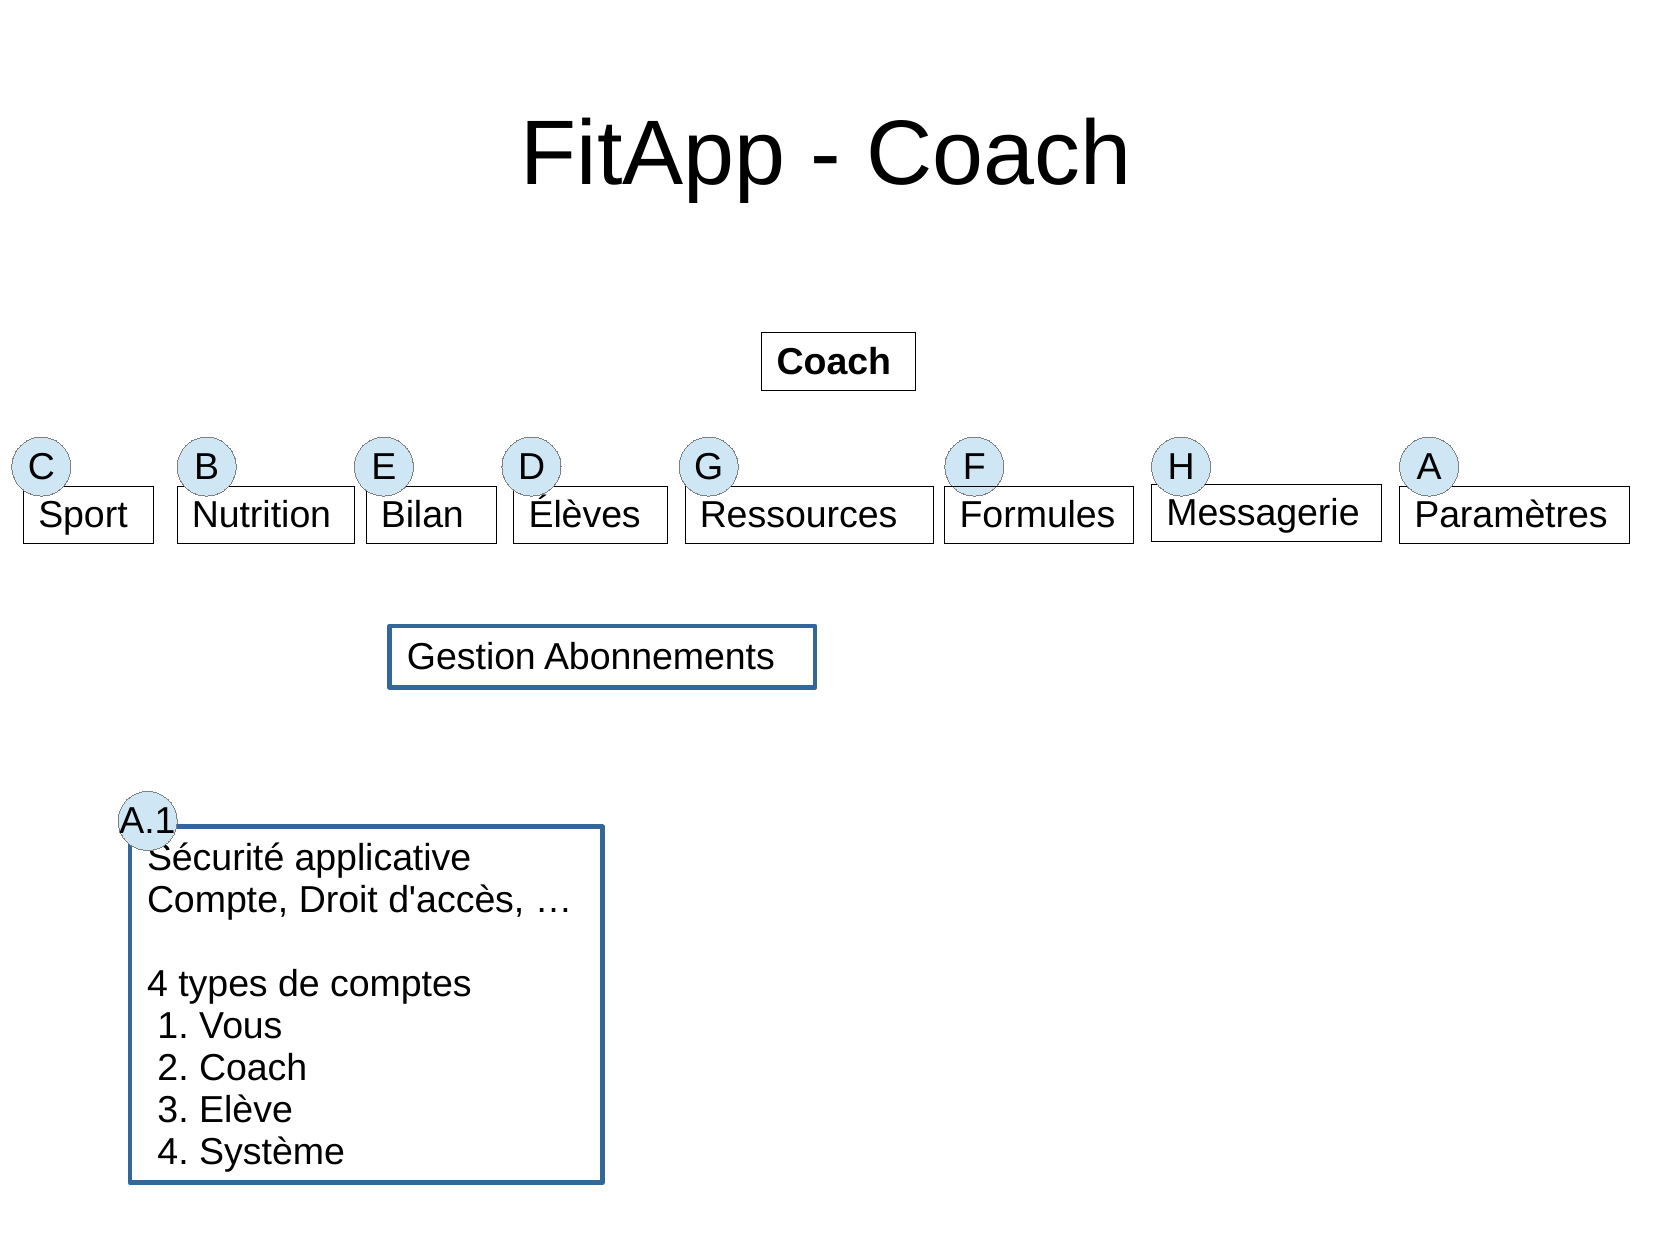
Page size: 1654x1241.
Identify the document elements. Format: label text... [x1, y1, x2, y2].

text_box F [944, 437, 1004, 486]
text_box A [1399, 437, 1459, 497]
text_box H [1151, 437, 1211, 497]
text_box Messagerie [1151, 484, 1382, 542]
text_box A.1 [127, 810, 136, 823]
text_box A.1 [118, 791, 178, 851]
text_box Paramètres [1399, 486, 1630, 544]
text_box D [501, 437, 562, 497]
text_box Nutrition [177, 486, 355, 544]
text_box B [177, 437, 237, 497]
text_box C [11, 437, 71, 497]
text_box Formules [944, 486, 1134, 544]
text_box Sécurité applicative Compte, Droit d'accès, … 4 types de comptes 1. Vous 2. Coach 3. Elève 4. Système [129, 826, 603, 1183]
text_box Ressources [685, 486, 934, 544]
title FitApp - Coach [82, 49, 1571, 257]
text_box G [679, 437, 739, 497]
text_box Coach [761, 332, 916, 391]
text_box E [354, 437, 414, 497]
text_box Sport [23, 486, 154, 544]
text_box Bilan [366, 486, 497, 544]
text_box Élèves [513, 486, 668, 544]
text_box Gestion Abonnements [389, 625, 815, 688]
